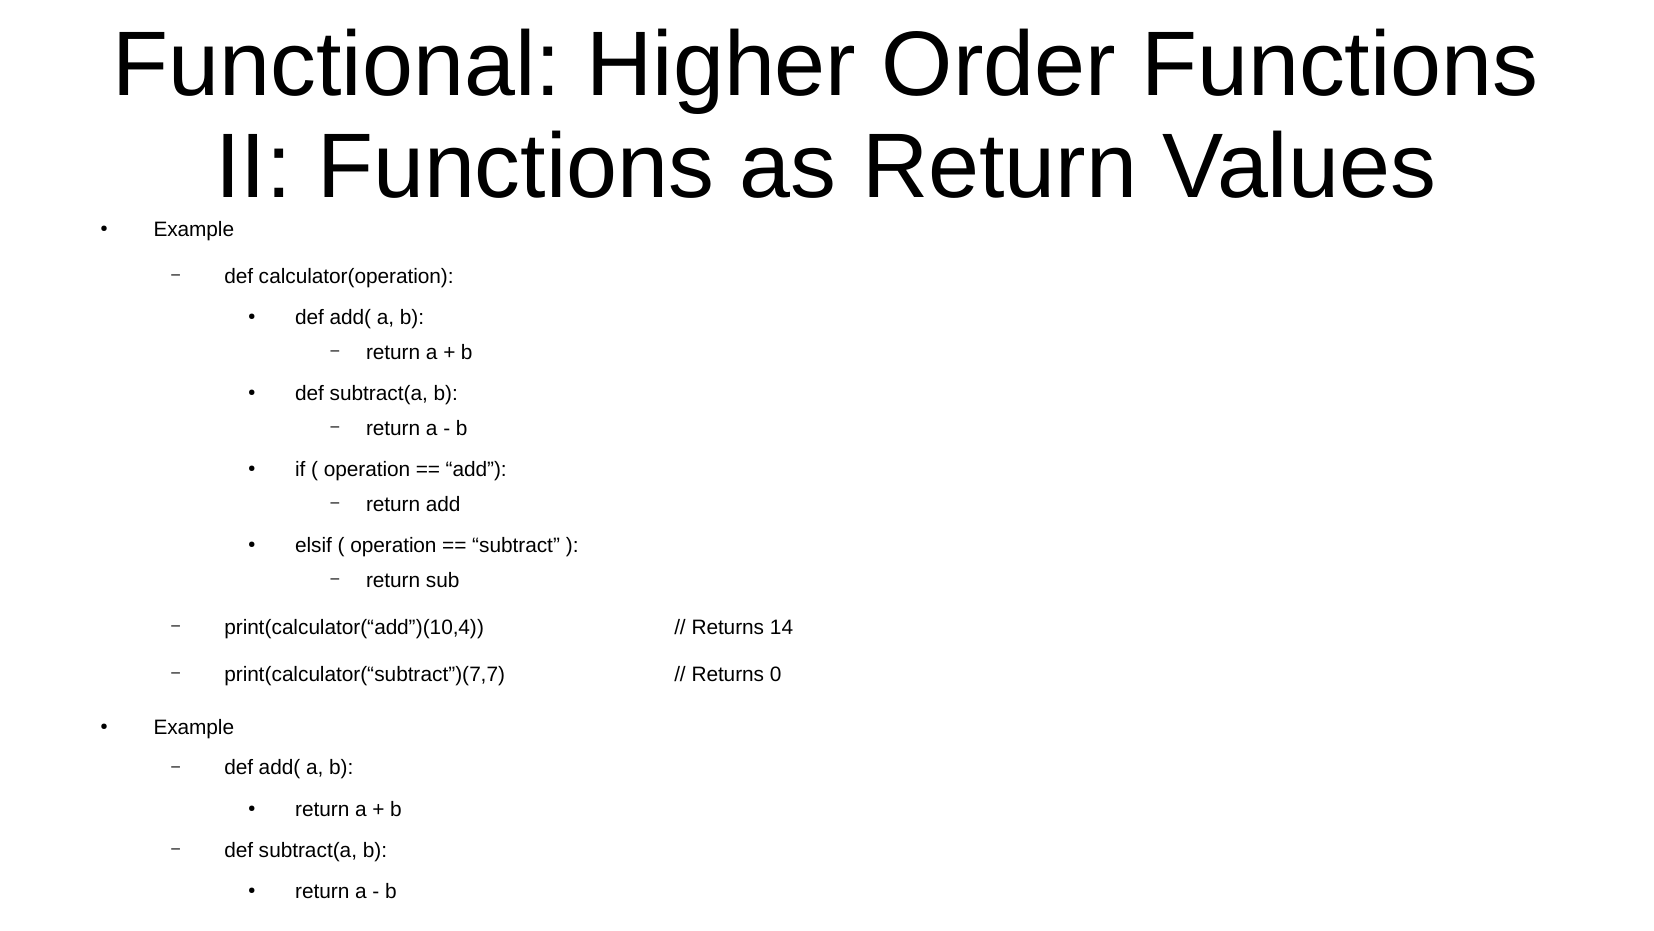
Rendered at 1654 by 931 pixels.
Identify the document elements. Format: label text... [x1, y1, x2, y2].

title Functional: Higher Order Functions II: Functions as Return Values [82, 12, 1571, 217]
list Example def calculator(operation): def add( a, b): return a + b def subtract(a, b): return a - b if ( operation == “add”): return add elsif ( operation == “subtract” ): return sub print(calculator(“add”)(10,4)) // Returns 14 print(calculator(“subtract”)(7,7) // Returns 0 Example def add( a, b): return a + b def subtract(a, b): return a - b [82, 217, 1636, 916]
